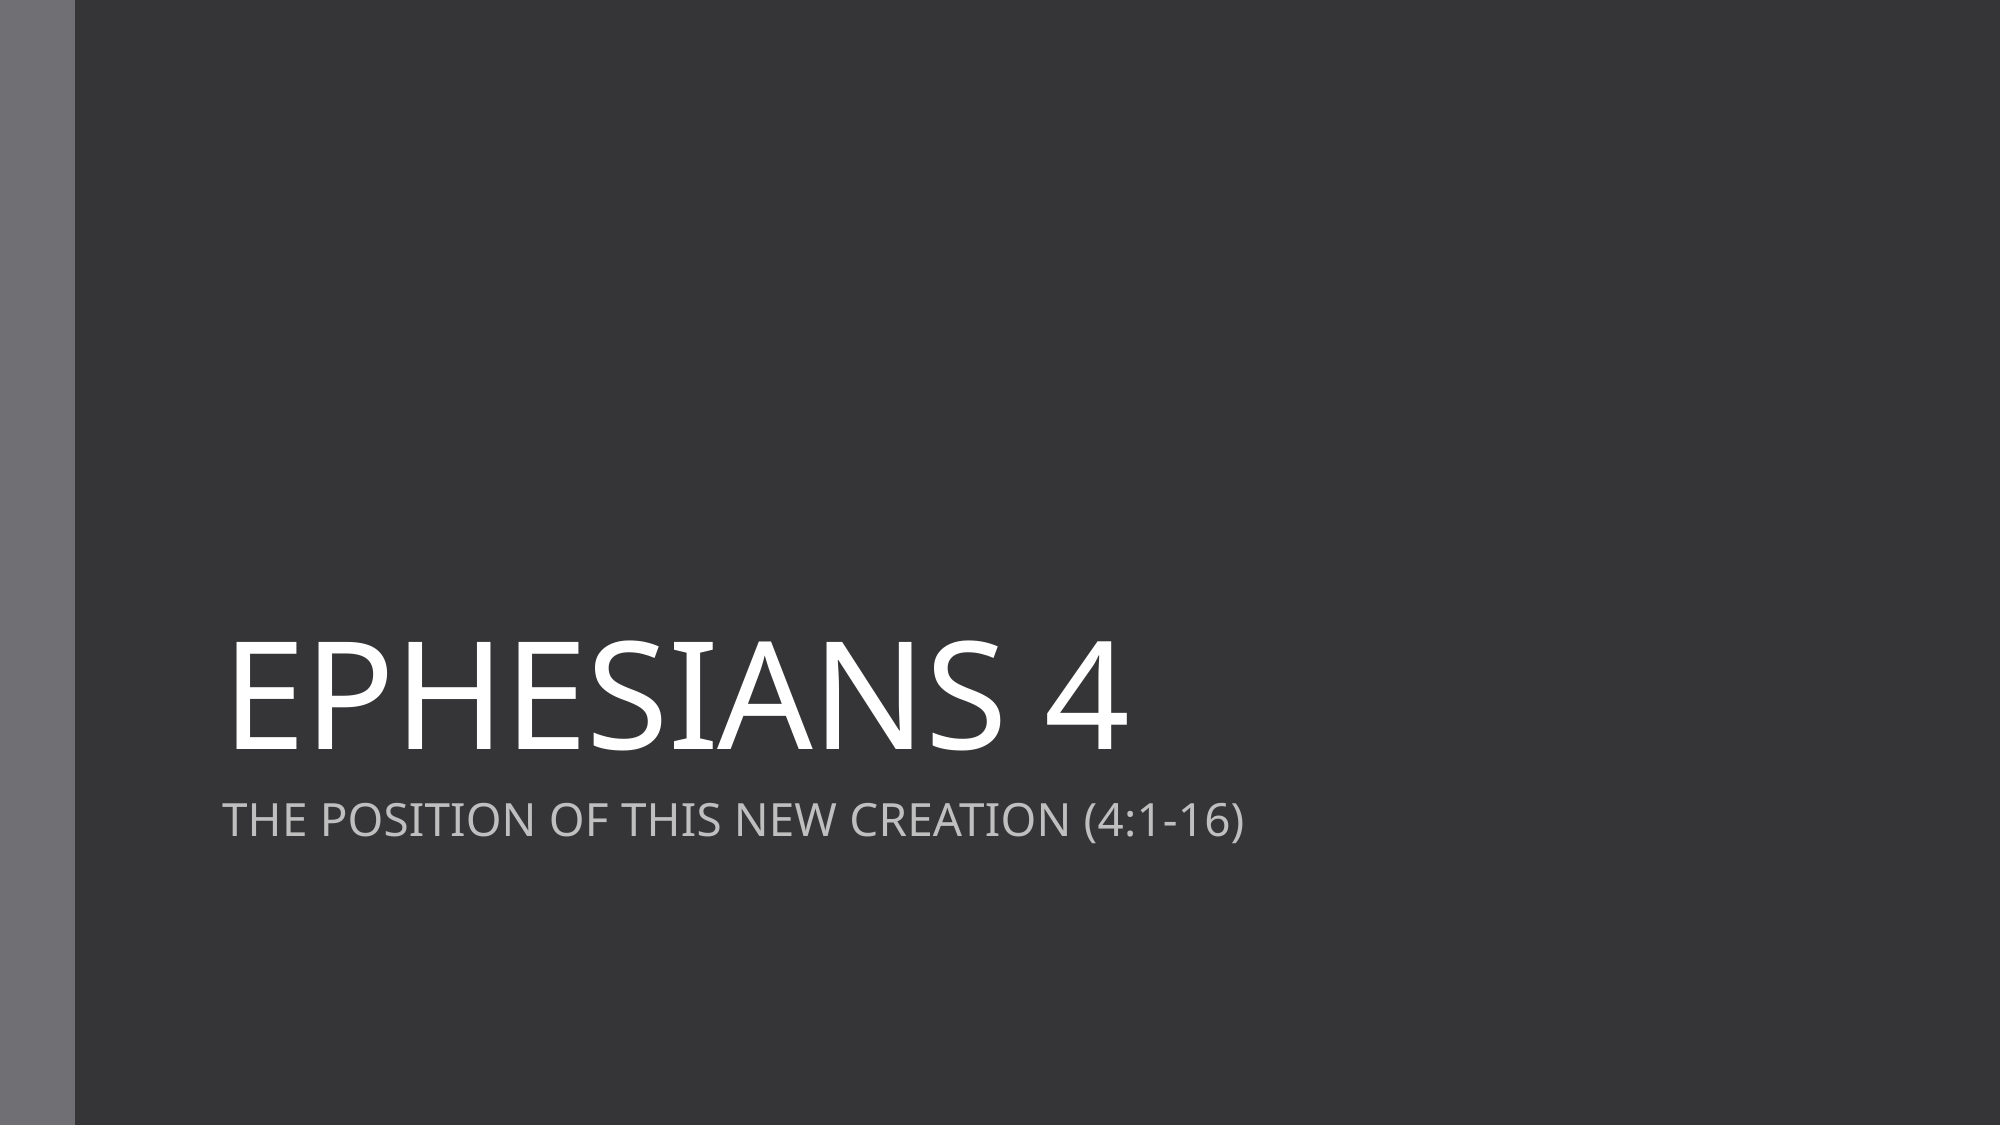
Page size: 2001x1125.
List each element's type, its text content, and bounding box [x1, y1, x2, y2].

subtitle THE POSITION OF THIS NEW CREATION (4:1-16) [206, 787, 1752, 1066]
title EPHESIANS 4 [206, 124, 1752, 787]
